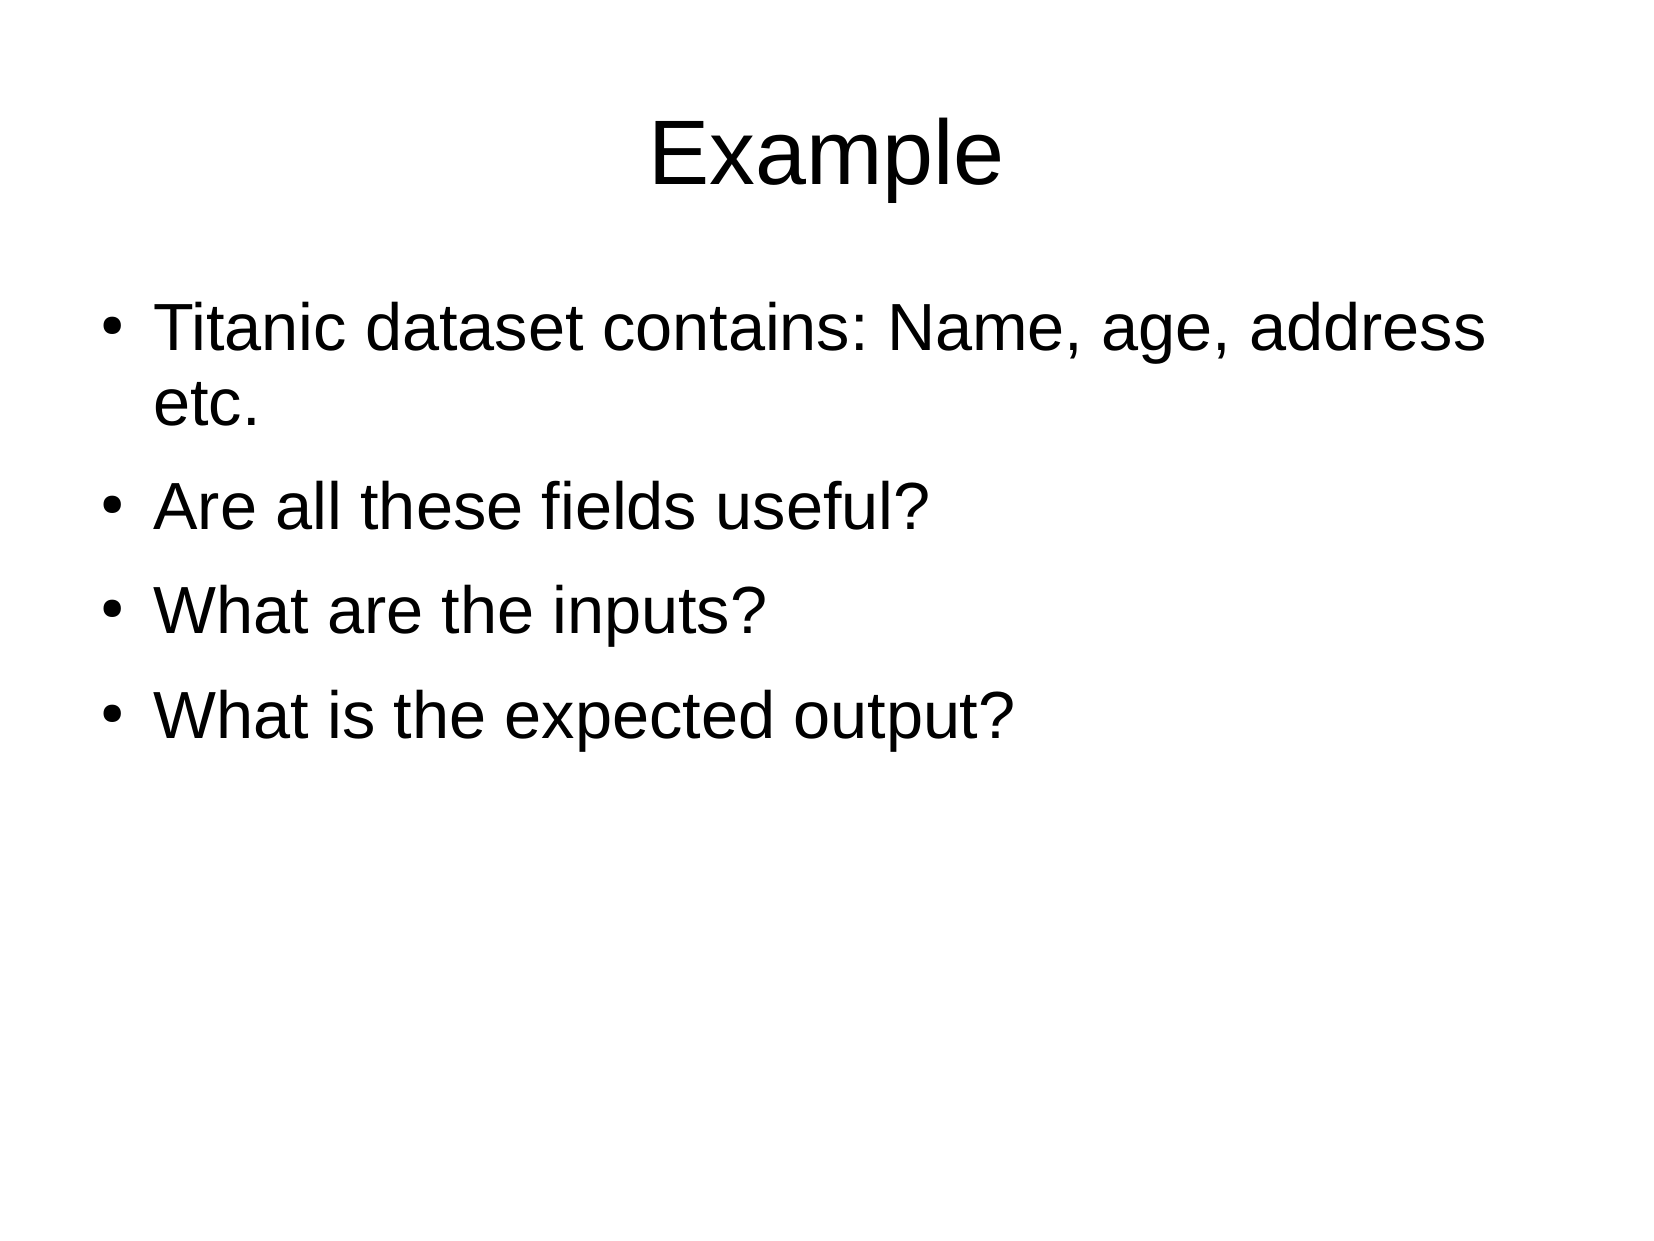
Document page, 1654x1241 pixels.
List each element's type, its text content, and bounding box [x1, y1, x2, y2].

list Titanic dataset contains: Name, age, address etc. Are all these fields useful? What are the inputs? What is the expected output? [82, 290, 1571, 1109]
title Example [82, 49, 1571, 257]
